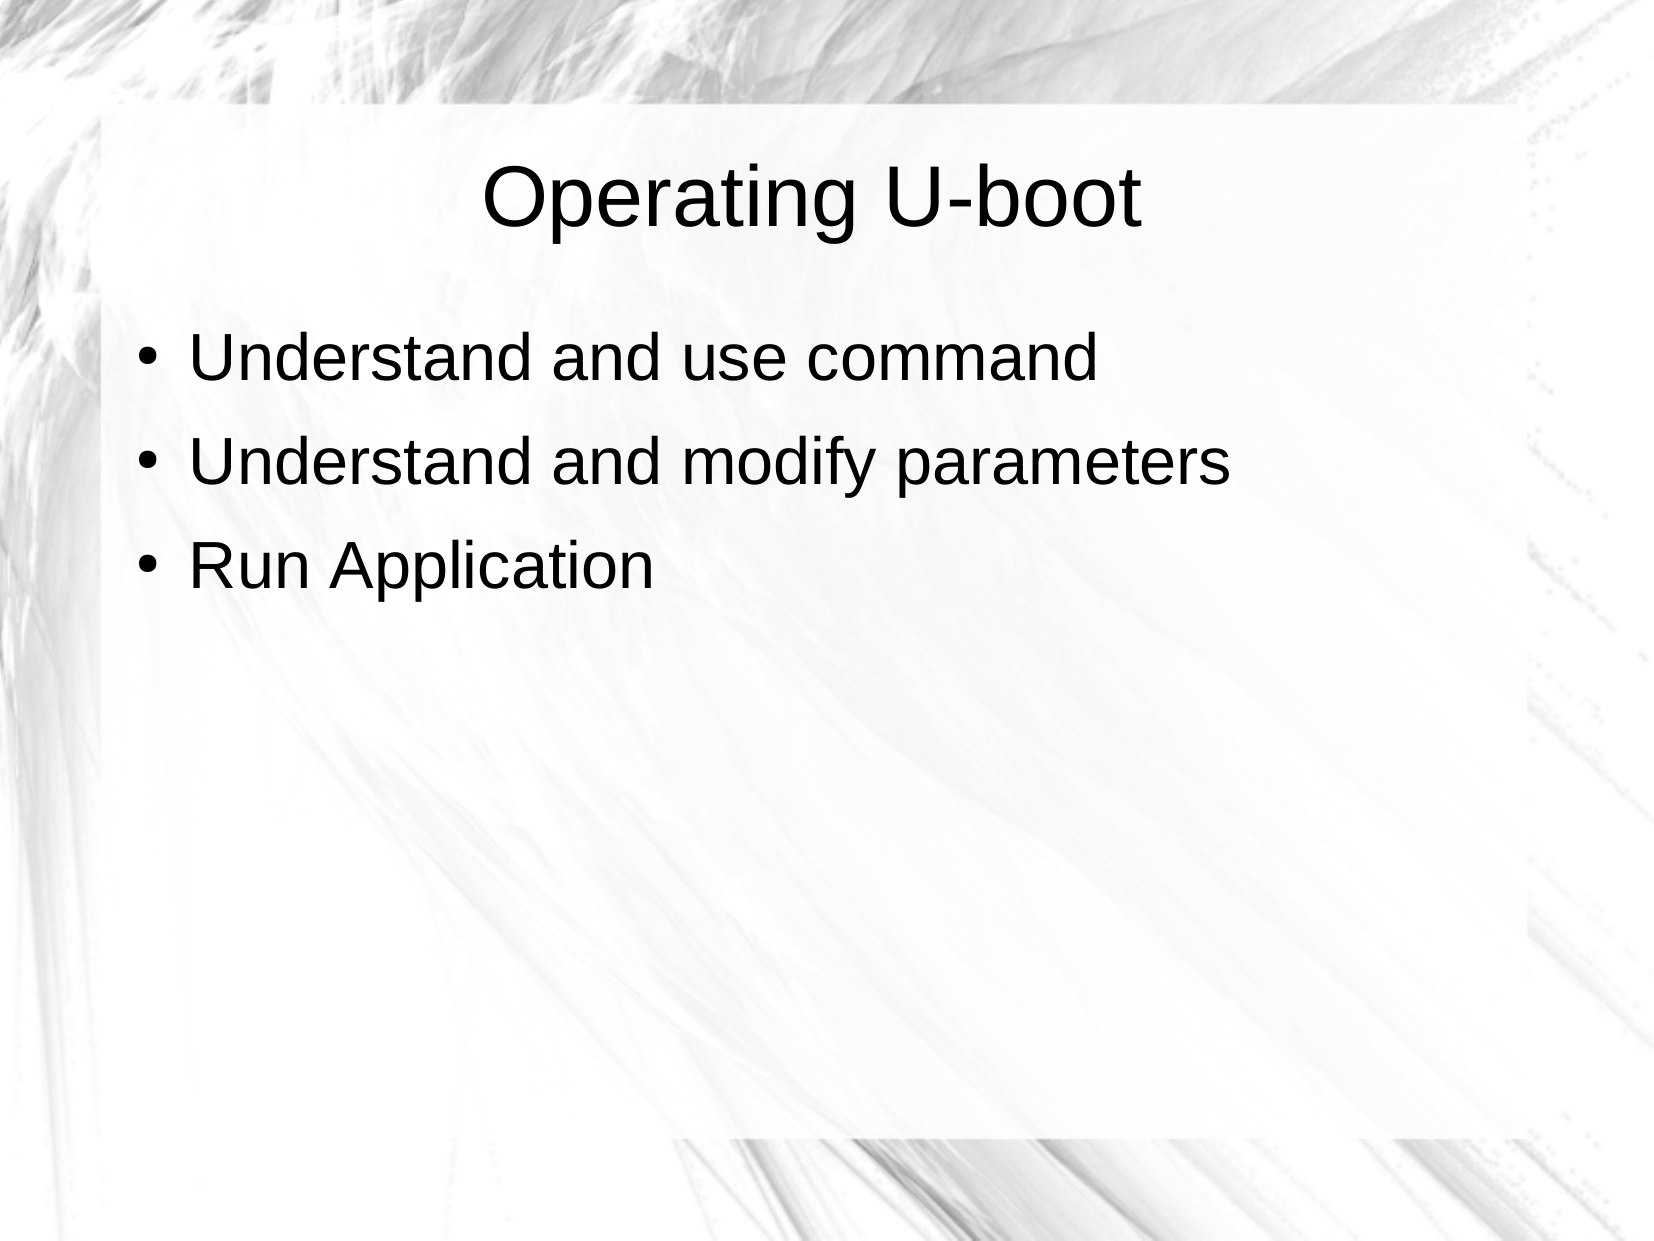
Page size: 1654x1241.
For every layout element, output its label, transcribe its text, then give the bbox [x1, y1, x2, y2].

title Operating U-boot [118, 112, 1506, 281]
list Understand and use command Understand and modify parameters Run Application [118, 319, 1571, 1039]
picture [0, 0, 1654, 1241]
